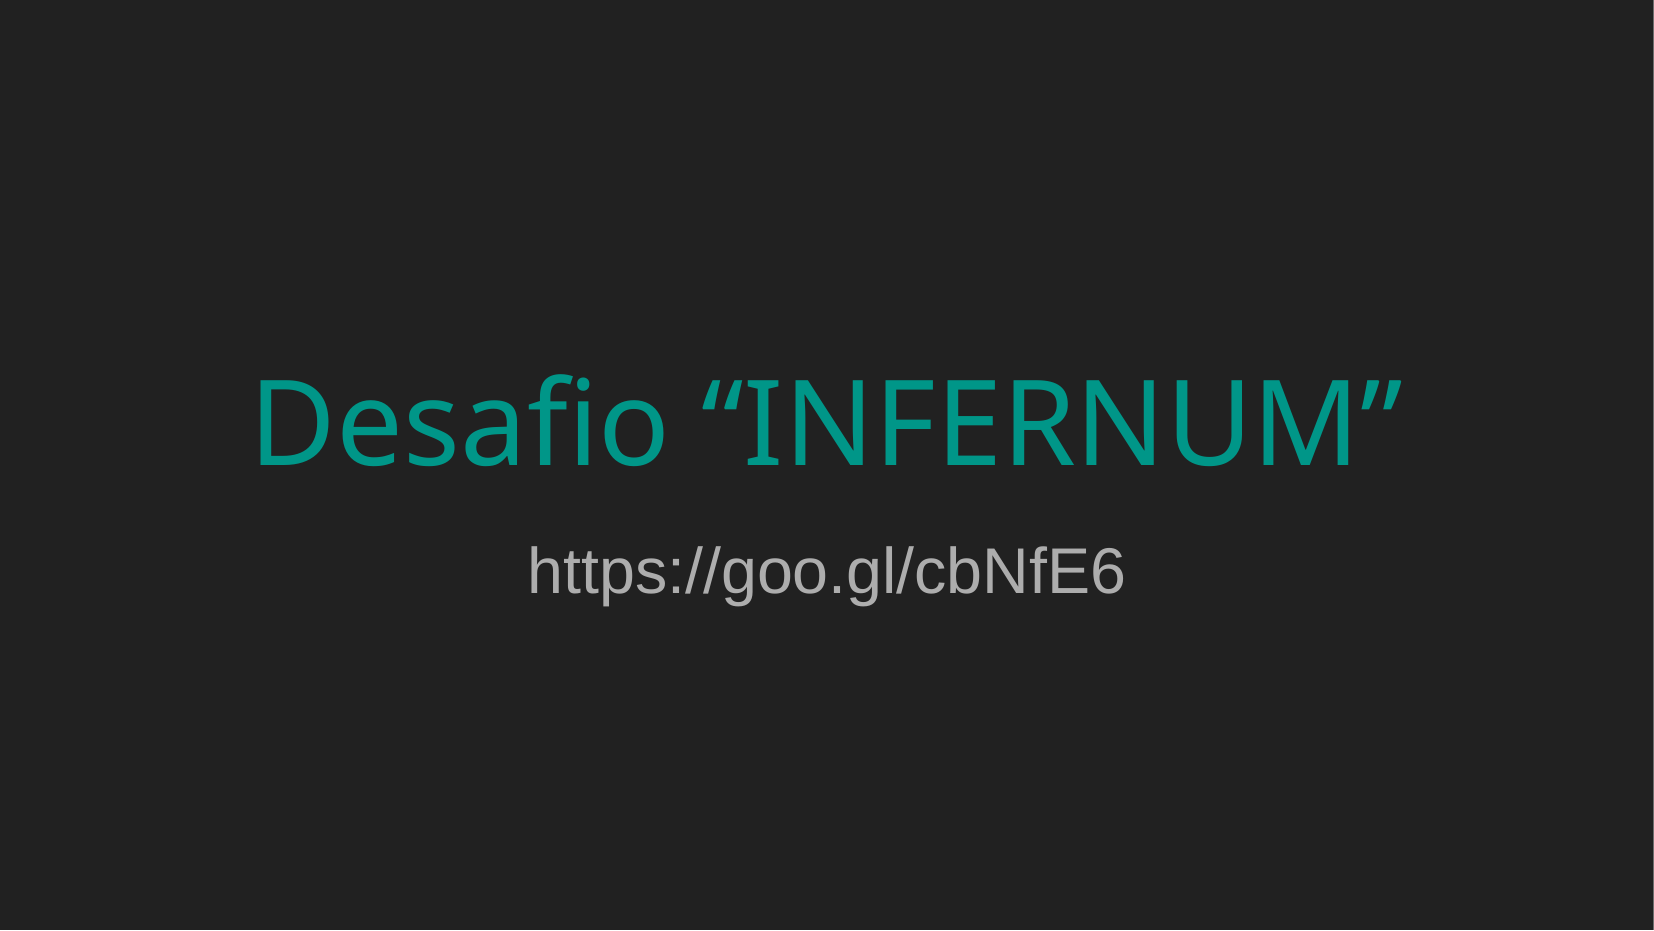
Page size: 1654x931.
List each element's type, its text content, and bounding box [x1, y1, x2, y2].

title Desafio “INFERNUM” [56, 134, 1598, 506]
subtitle https://goo.gl/cbNfE6 [56, 512, 1598, 656]
